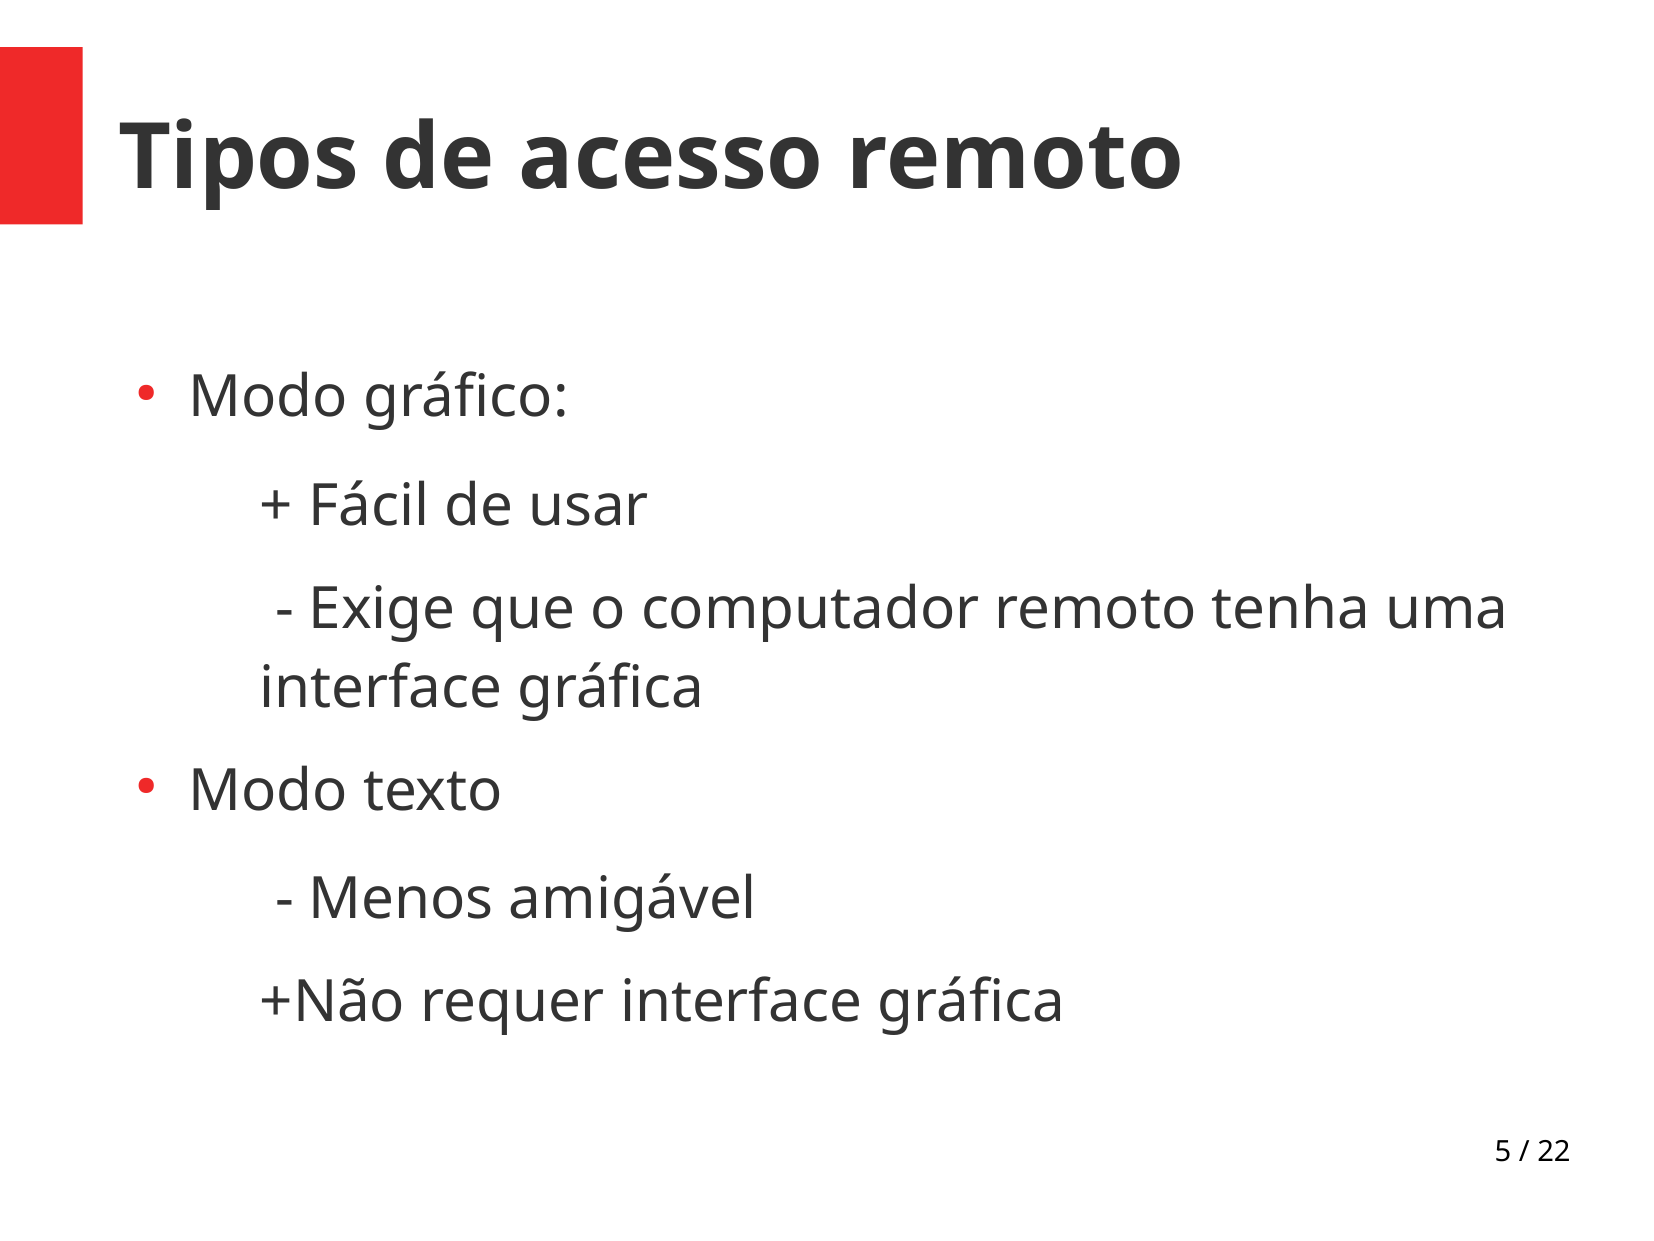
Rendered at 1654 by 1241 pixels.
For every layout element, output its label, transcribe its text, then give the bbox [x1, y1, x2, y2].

title Tipos de acesso remoto [118, 49, 1571, 257]
list Modo gráfico: + Fácil de usar - Exige que o computador remoto tenha uma interface gráfica Modo texto - Menos amigável +Não requer interface gráfica [118, 354, 1536, 1074]
